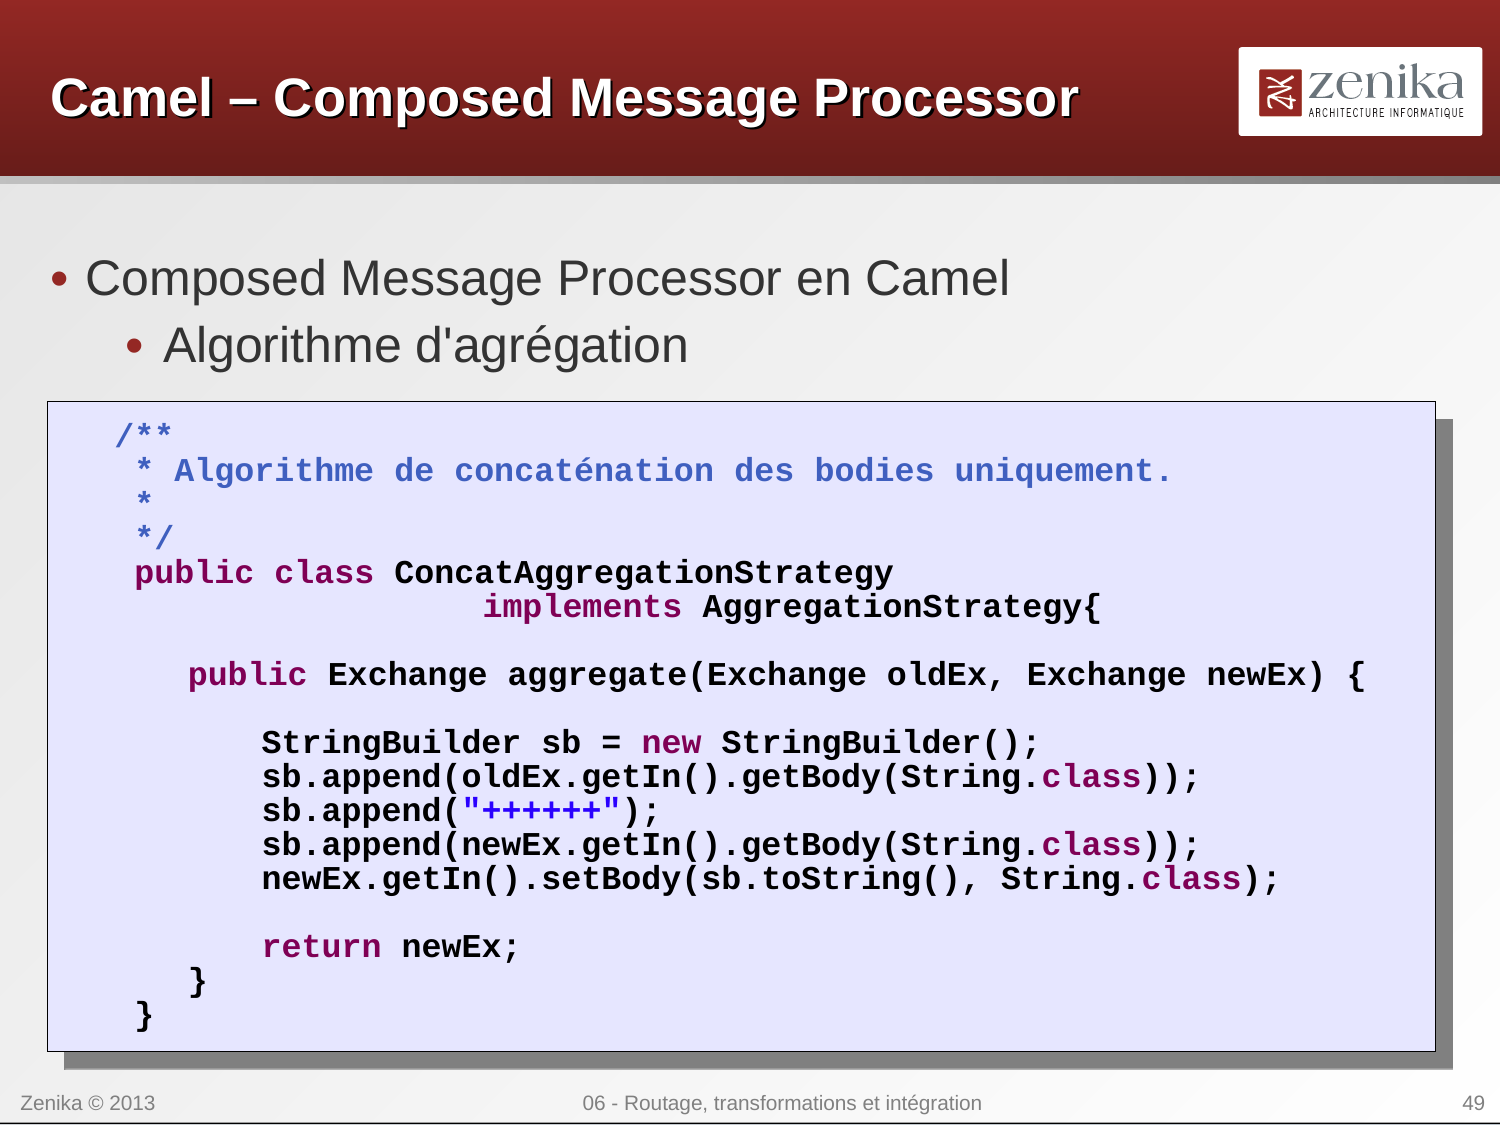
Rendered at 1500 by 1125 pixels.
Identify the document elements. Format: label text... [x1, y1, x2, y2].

text_box /** * Algorithme de concaténation des bodies uniquement. * */ public class ConcatAggregationStrategy implements AggregationStrategy{ public Exchange aggregate(Exchange oldEx, Exchange newEx) { StringBuilder sb = new StringBuilder(); sb.append(oldEx.getIn().getBody(String.class)); sb.append("++++++"); sb.append(newEx.getIn().getBody(String.class)); newEx.getIn().setBody(sb.toString(), String.class); return newEx; } } [47, 401, 1436, 1052]
picture [1257, 58, 1464, 125]
list Composed Message Processor en Camel Algorithme d'agrégation [50, 250, 1477, 1064]
title Camel – Composed Message Processor [50, 22, 1206, 172]
